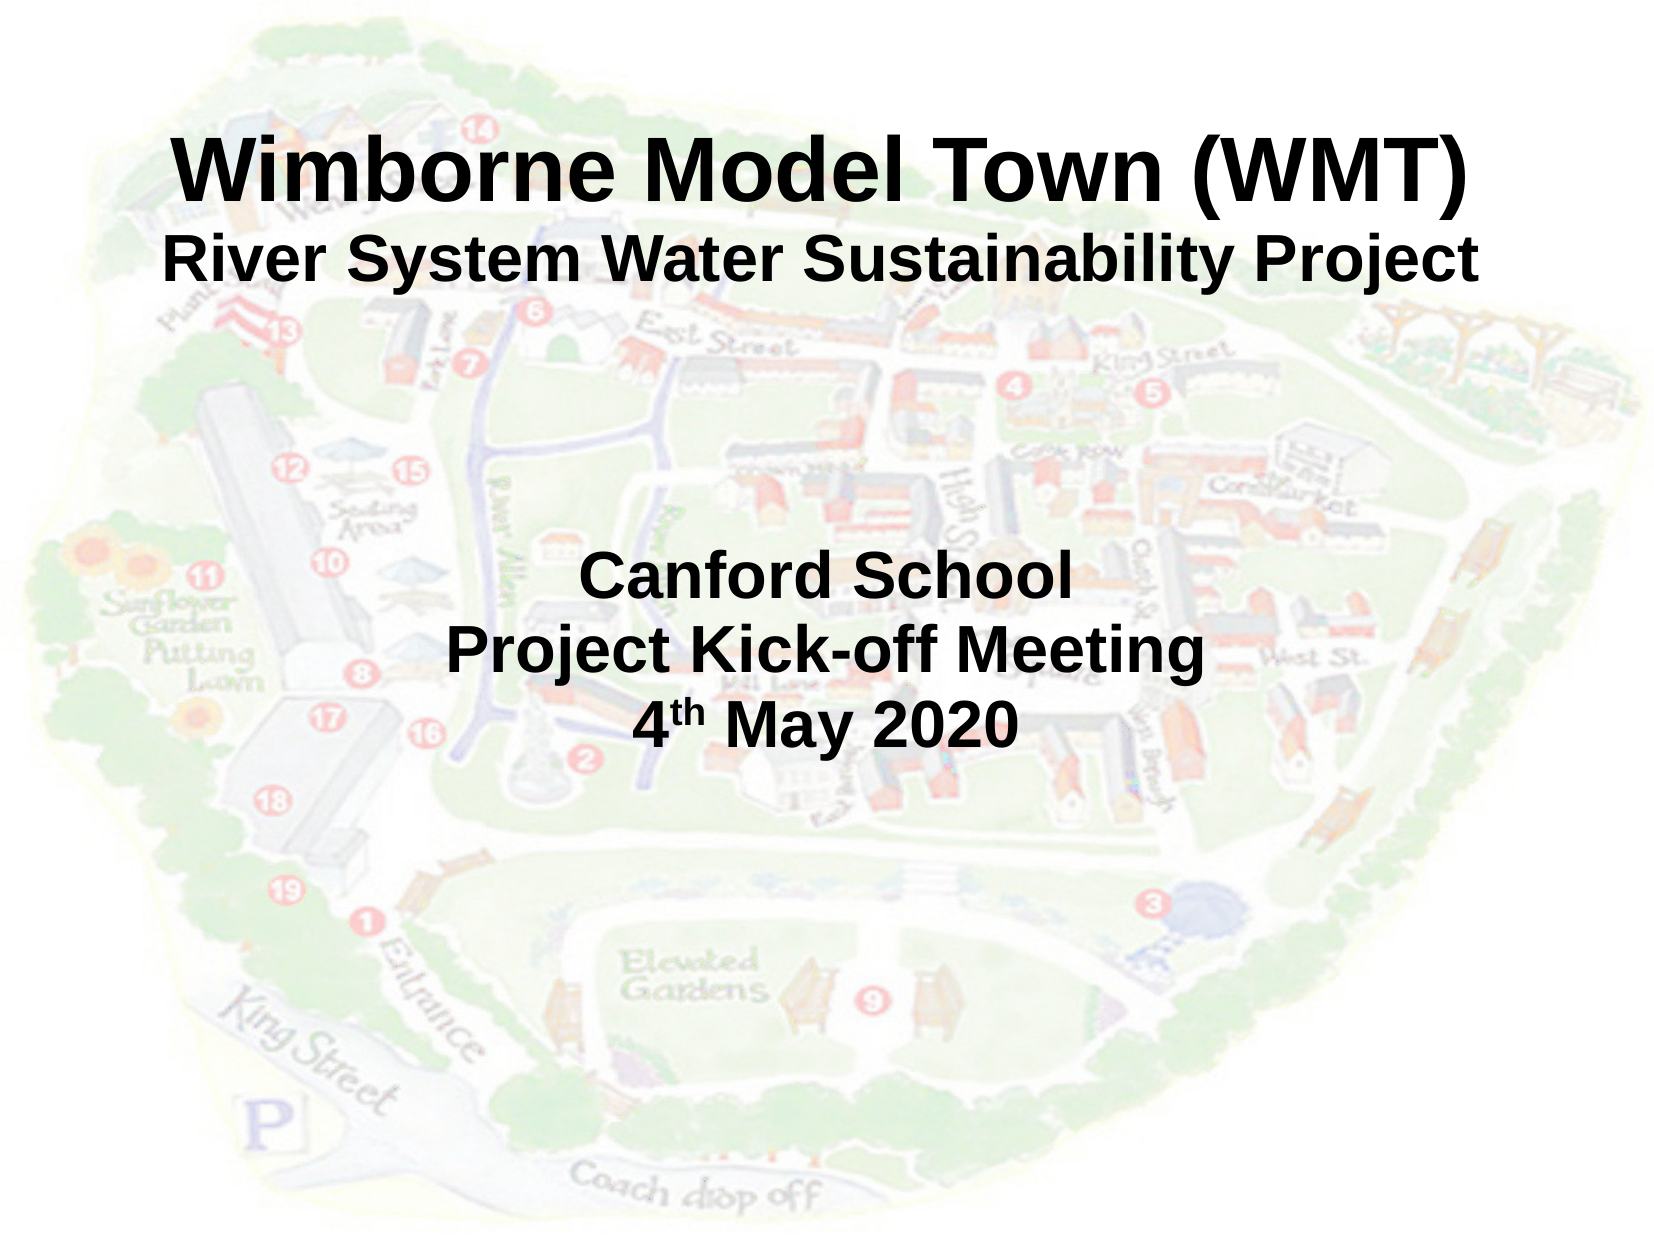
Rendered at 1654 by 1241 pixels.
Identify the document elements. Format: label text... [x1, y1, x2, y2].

picture [0, 0, 1654, 1241]
title Wimborne Model Town (WMT) River System Water Sustainability Project [76, 59, 1565, 355]
subtitle Canford School Project Kick-off Meeting 4th May 2020 [82, 290, 1571, 1010]
